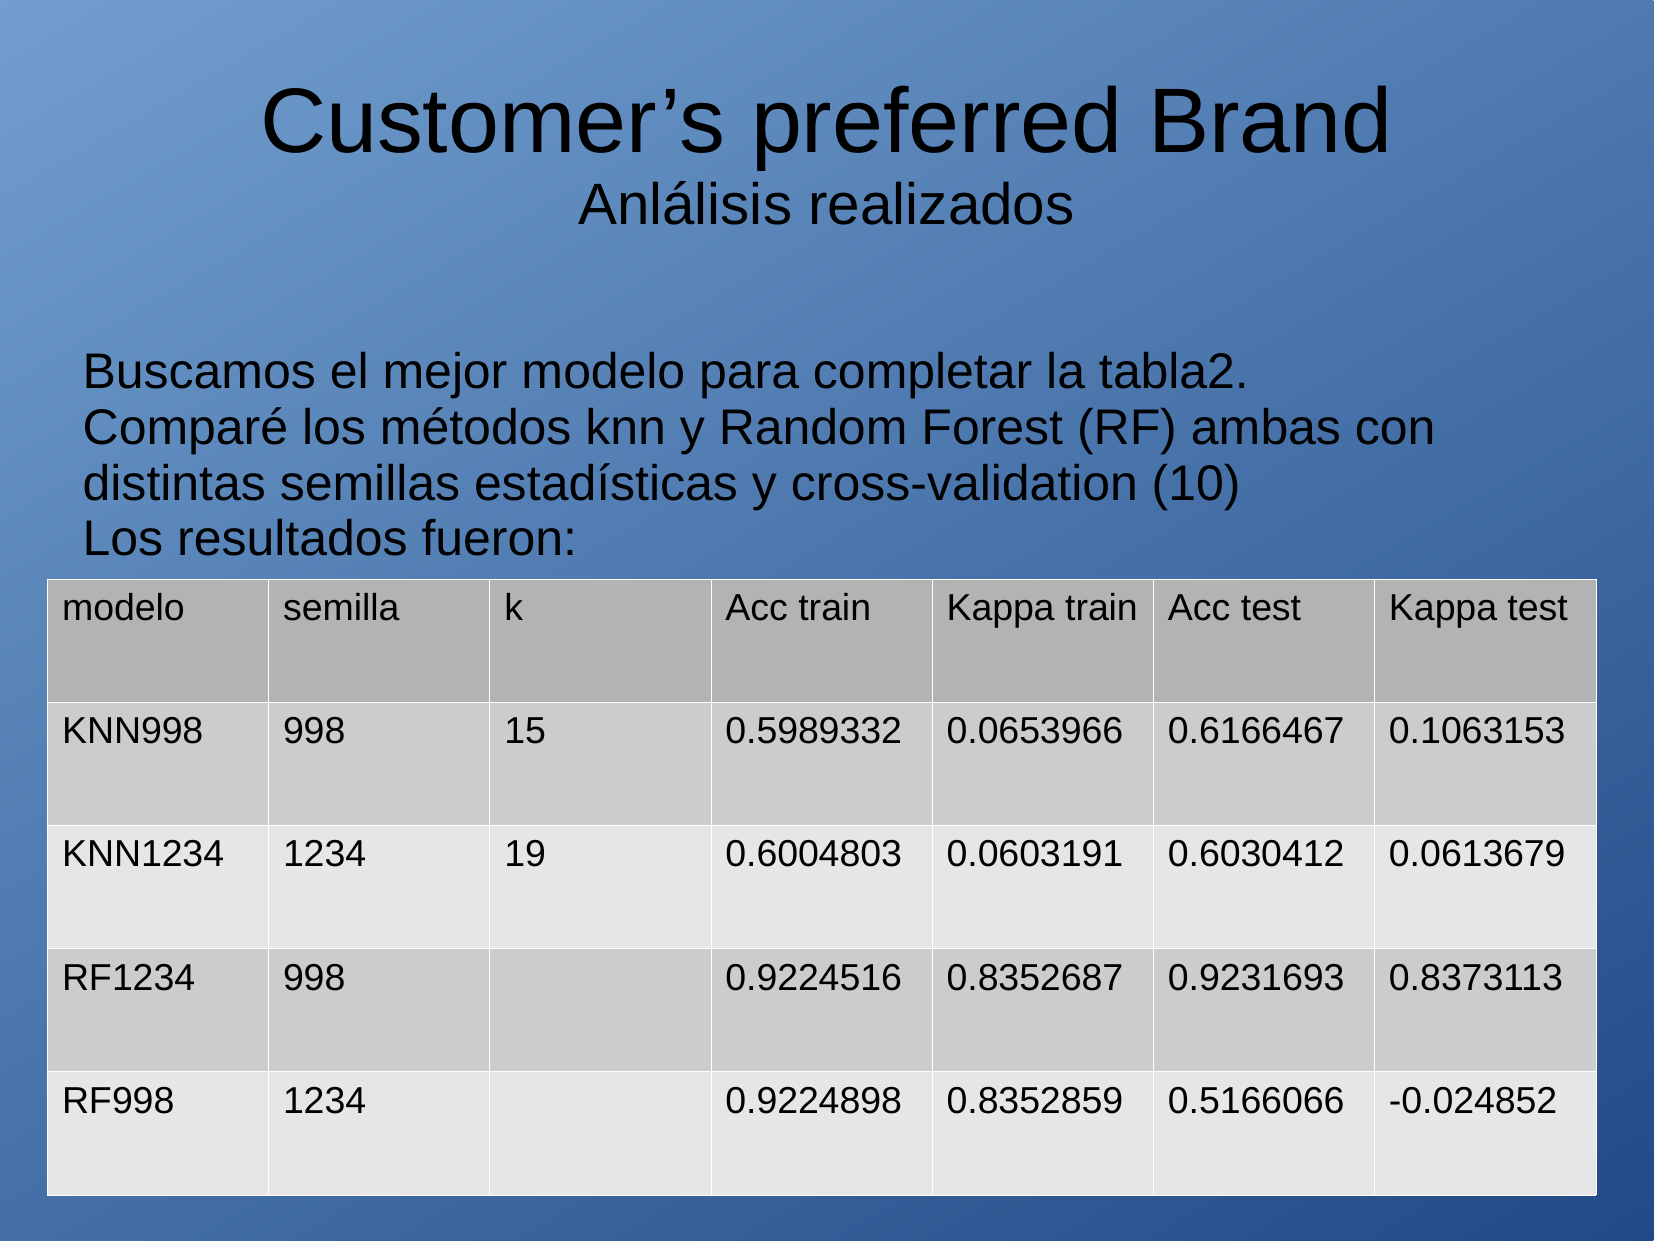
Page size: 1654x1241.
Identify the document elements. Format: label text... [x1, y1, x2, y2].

table_cell KNN1234 [48, 826, 268, 948]
table_header Kappa test [1375, 580, 1596, 702]
table_cell 0.9231693 [1154, 949, 1374, 1071]
table_header Kappa train [933, 580, 1153, 702]
table_header modelo [48, 580, 268, 702]
table_cell 0.8373113 [1375, 949, 1596, 1071]
table_cell 0.0613679 [1375, 826, 1596, 948]
table_cell [490, 949, 711, 1071]
table_cell 998 [269, 703, 489, 825]
table_header semilla [269, 580, 489, 702]
table_cell 0.5989332 [712, 703, 932, 825]
table_header Acc test [1154, 580, 1374, 702]
title Customer’s preferred Brand Anlálisis realizados [82, 49, 1571, 257]
table_cell 0.6166467 [1154, 703, 1374, 825]
table_cell 0.0603191 [933, 826, 1153, 948]
table_cell 0.5166066 [1154, 1072, 1374, 1195]
table_cell 1234 [269, 826, 489, 948]
table_cell 0.6004803 [712, 826, 932, 948]
table_cell 0.0653966 [933, 703, 1153, 825]
table_cell 0.8352687 [933, 949, 1153, 1071]
table_cell KNN998 [48, 703, 268, 825]
table_header Acc train [712, 580, 932, 702]
table_cell 0.8352859 [933, 1072, 1153, 1195]
table_cell 0.9224516 [712, 949, 932, 1071]
table_cell RF1234 [48, 949, 268, 1071]
table_cell [490, 1072, 711, 1195]
table_cell 0.6030412 [1154, 826, 1374, 948]
table_cell -0.024852 [1375, 1072, 1596, 1195]
table_cell 998 [269, 949, 489, 1071]
table_cell 0.9224898 [712, 1072, 932, 1195]
table_cell 15 [490, 703, 711, 825]
table_header k [490, 580, 711, 702]
text_box Buscamos el mejor modelo para completar la tabla2. Comparé los métodos knn y Random Forest (RF) ambas con distintas semillas estadísticas y cross-validation (10) Los resultados fueron: [82, 271, 1571, 579]
table_cell 1234 [269, 1072, 489, 1195]
table_cell RF998 [48, 1072, 268, 1195]
table_cell 0.1063153 [1375, 703, 1596, 825]
table_cell 19 [490, 826, 711, 948]
